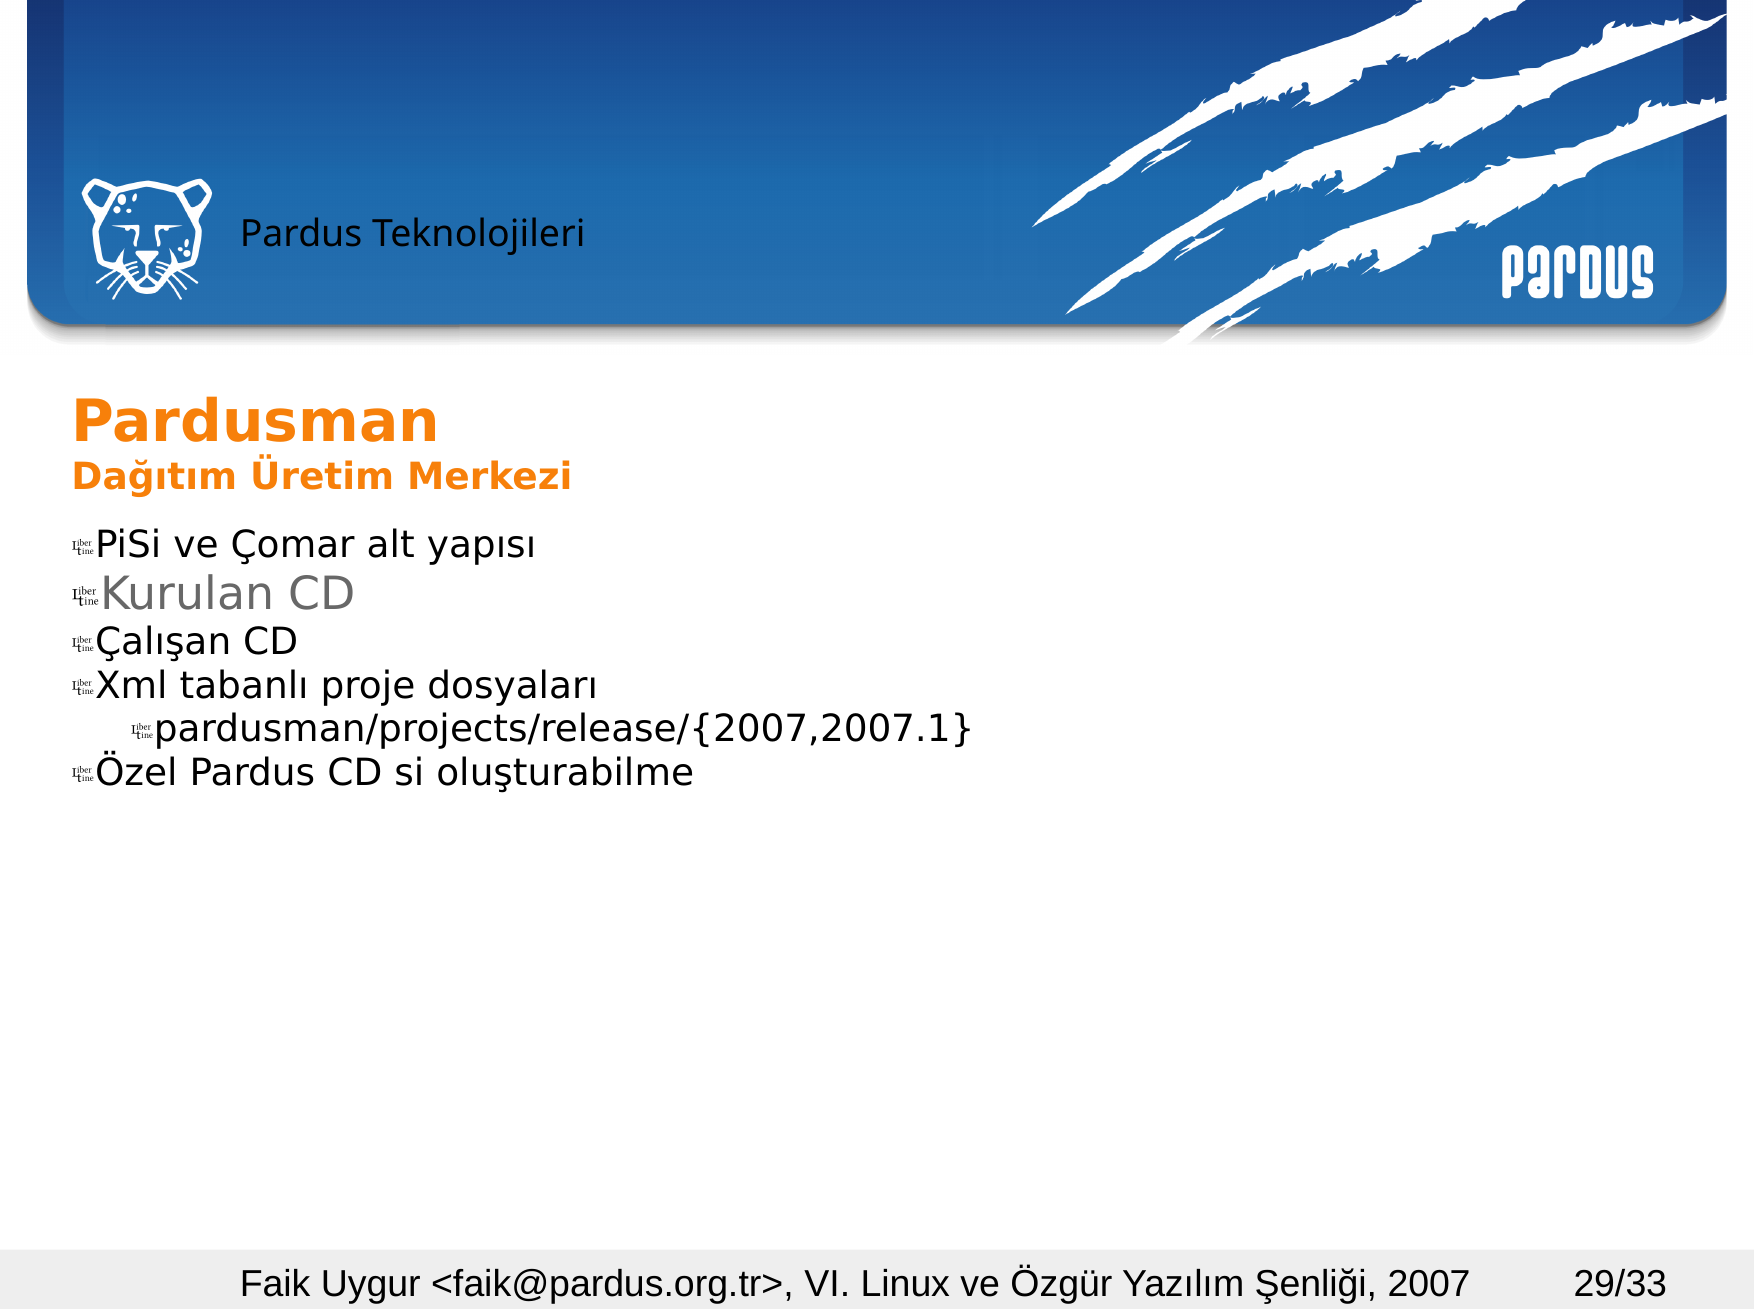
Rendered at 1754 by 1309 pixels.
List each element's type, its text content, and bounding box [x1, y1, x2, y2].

text_box Pardusman Dağıtım Üretim Merkezi PiSi ve Çomar alt yapısı Kurulan CD Çalışan CD Xml tabanlı proje dosyaları pardusman/projects/release/{2007,2007.1} Özel Pardus CD si oluşturabilme [56, 380, 1680, 870]
picture [0, 0, 1753, 355]
